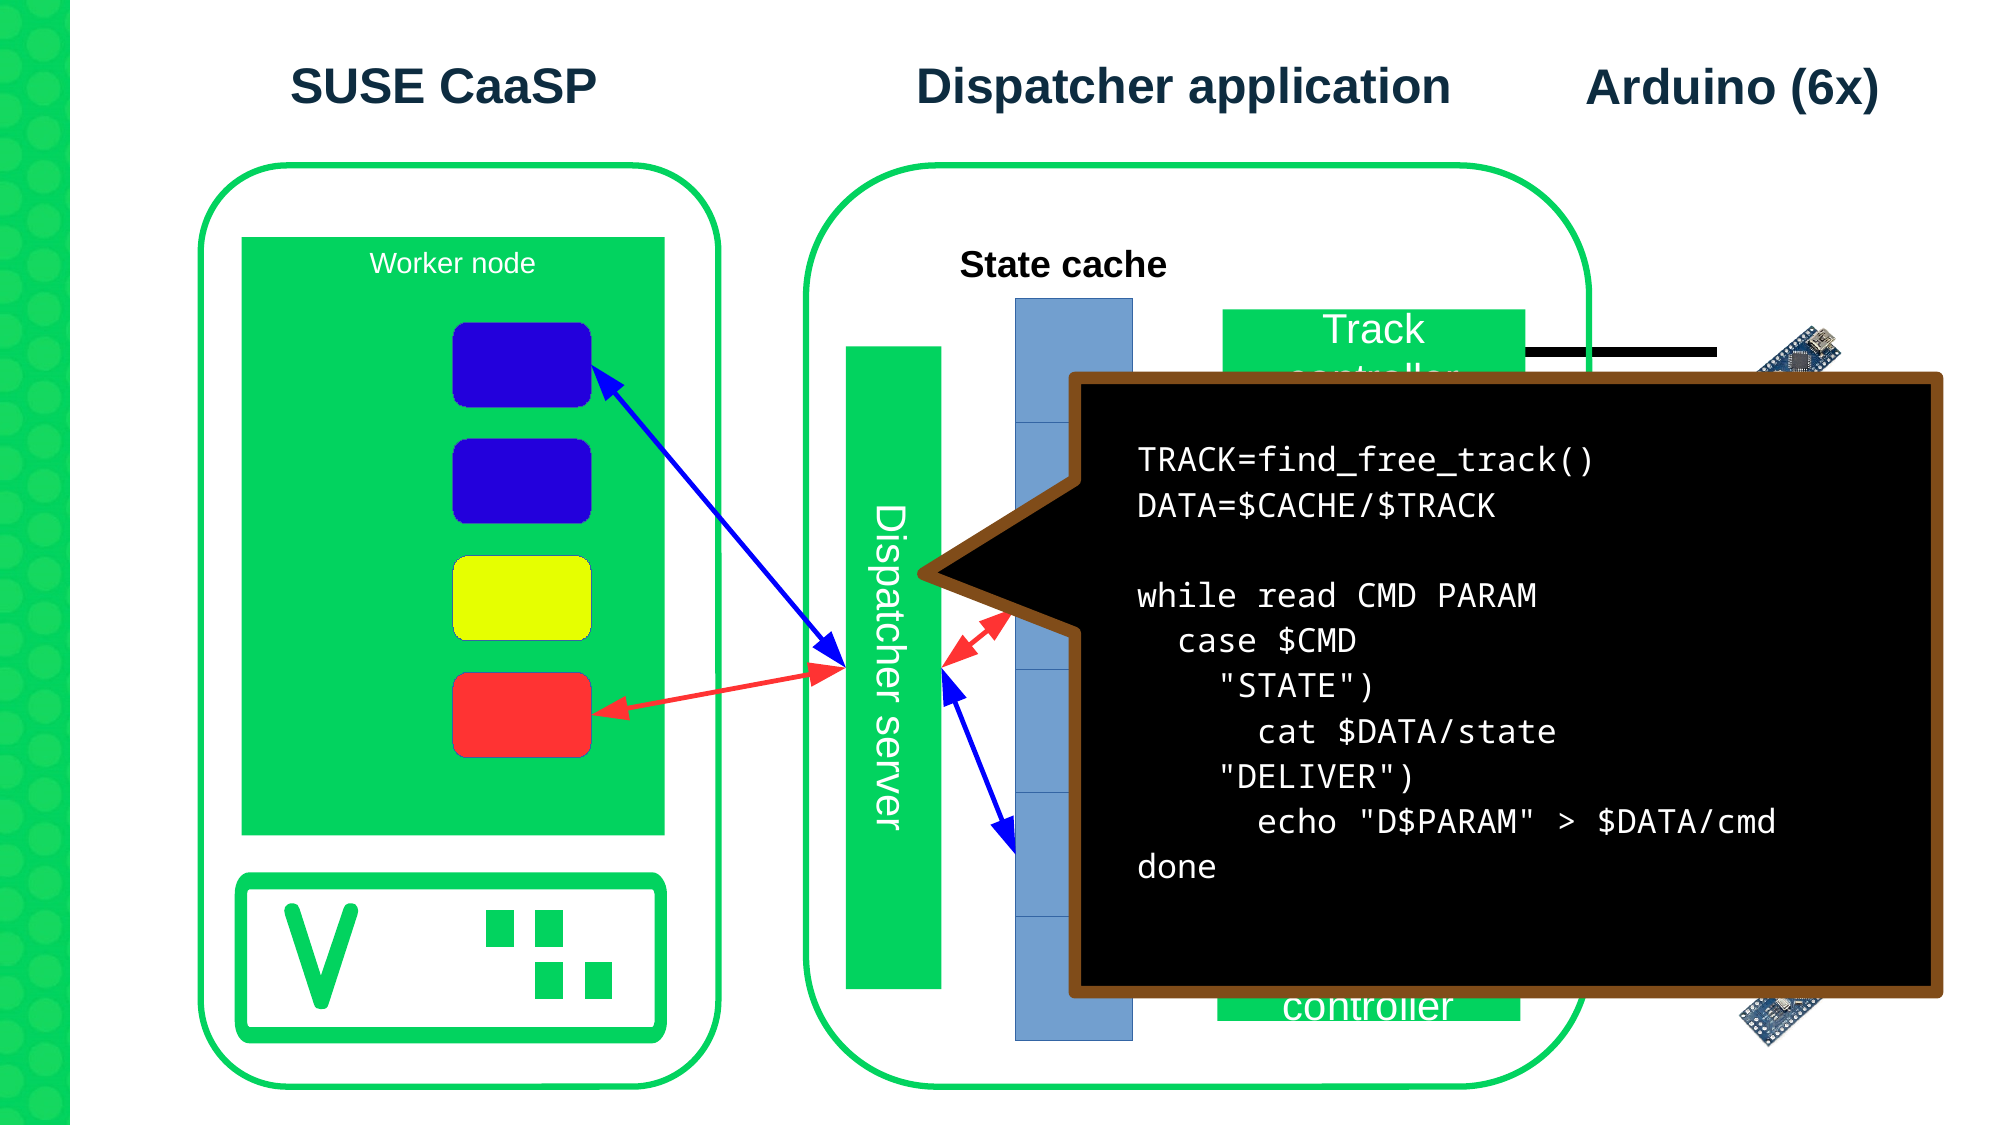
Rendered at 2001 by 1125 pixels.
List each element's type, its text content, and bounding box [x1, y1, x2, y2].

text_box [452, 672, 592, 758]
text_box [1015, 298, 1133, 516]
text_box [452, 322, 592, 408]
text_box Arduino (6x) [1570, 47, 1906, 155]
picture [1729, 993, 1850, 1057]
text_box [452, 438, 592, 524]
text_box Worker node [241, 237, 665, 836]
picture [0, 0, 81, 1125]
text_box SUSE CaaSP [275, 46, 638, 154]
text_box State cache [944, 236, 1189, 294]
text_box Dispatcher server [845, 346, 942, 990]
text_box Track controller [1222, 309, 1526, 377]
picture [1727, 309, 1848, 377]
text_box Dispatcher application [901, 46, 1477, 154]
text_box [1015, 611, 1133, 1041]
text_box [234, 872, 667, 1044]
text_box Track controller [1217, 993, 1521, 1021]
text_box [452, 555, 592, 641]
text_box TRACK=find_free_track() DATA=$CACHE/$TRACK while read CMD PARAM case $CMD "STATE") cat $DATA/state "DELIVER") echo "D$PARAM" > $DATA/cmd done [923, 377, 1938, 993]
